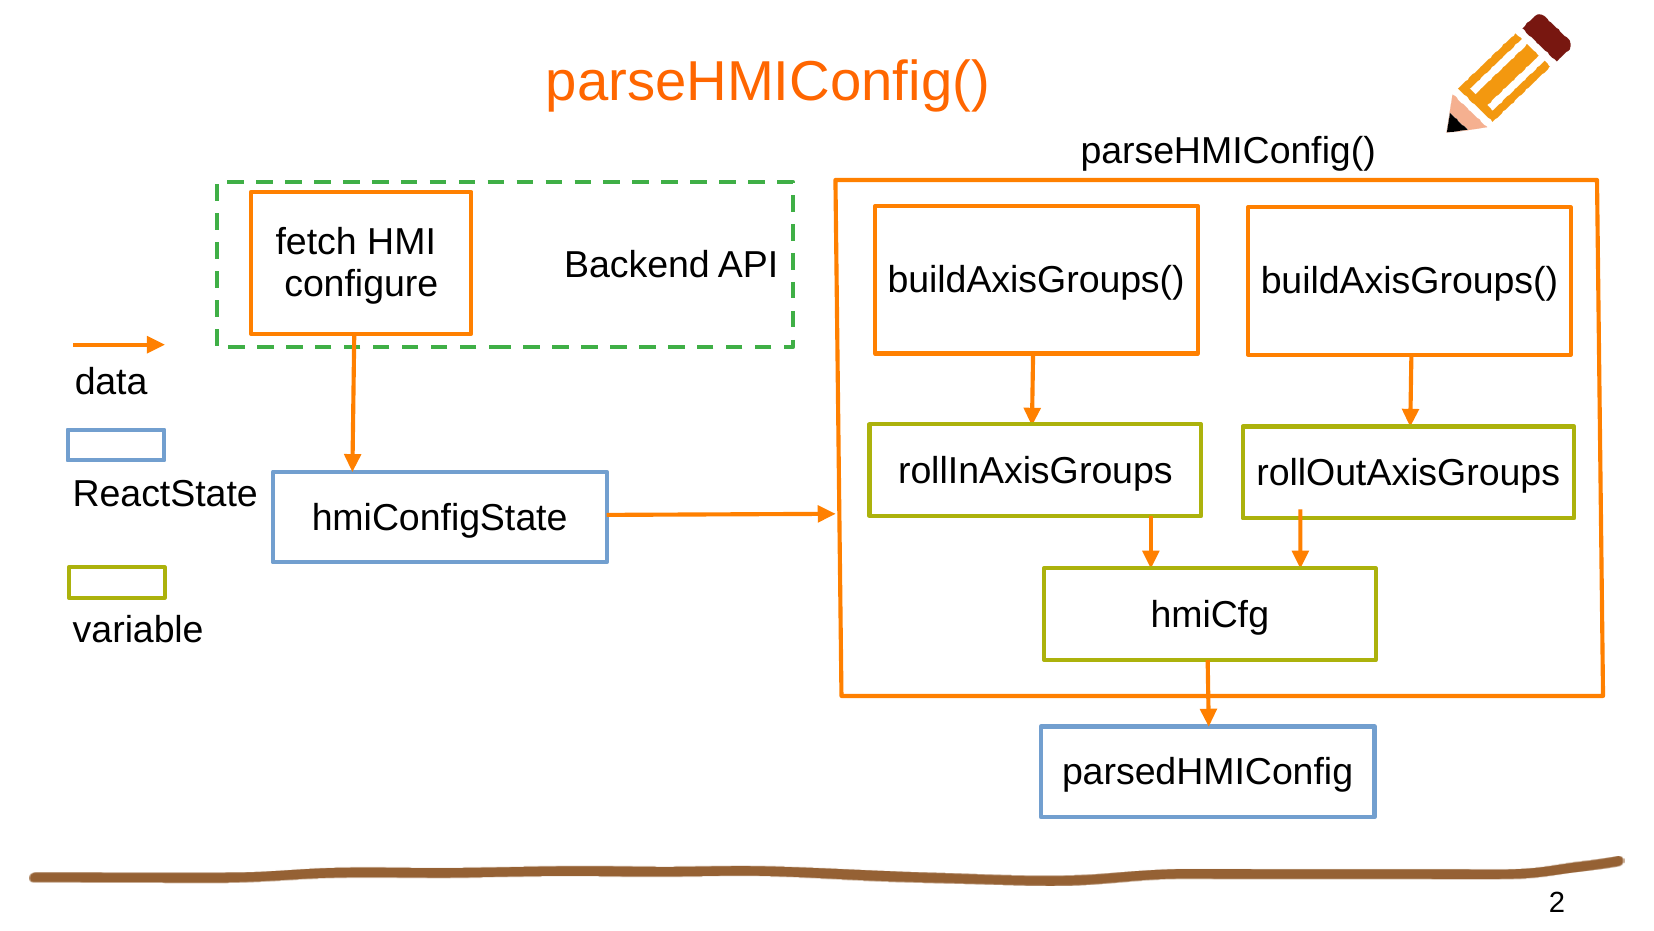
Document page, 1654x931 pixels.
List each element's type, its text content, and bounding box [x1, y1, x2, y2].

text_box ReactState [57, 464, 273, 522]
text_box hmiConfigState [272, 471, 607, 563]
text_box parsedHMIConfig [1040, 726, 1375, 818]
text_box Backend API [217, 182, 794, 347]
picture [1446, 14, 1571, 133]
text_box parseHMIConfig() [1065, 121, 1391, 179]
text_box hmiCfg [1044, 568, 1376, 661]
text_box rollInAxisGroups [869, 424, 1202, 517]
text_box [835, 179, 1604, 696]
text_box variable [57, 601, 273, 658]
title parseHMIConfig() [88, 29, 1447, 133]
text_box data [60, 353, 163, 411]
text_box fetch HMI configure [250, 191, 472, 334]
text_box [67, 429, 164, 461]
text_box [68, 567, 165, 598]
text_box rollOutAxisGroups [1242, 426, 1575, 519]
picture [29, 856, 1625, 886]
text_box buildAxisGroups() [1248, 207, 1571, 355]
text_box buildAxisGroups() [875, 206, 1198, 354]
